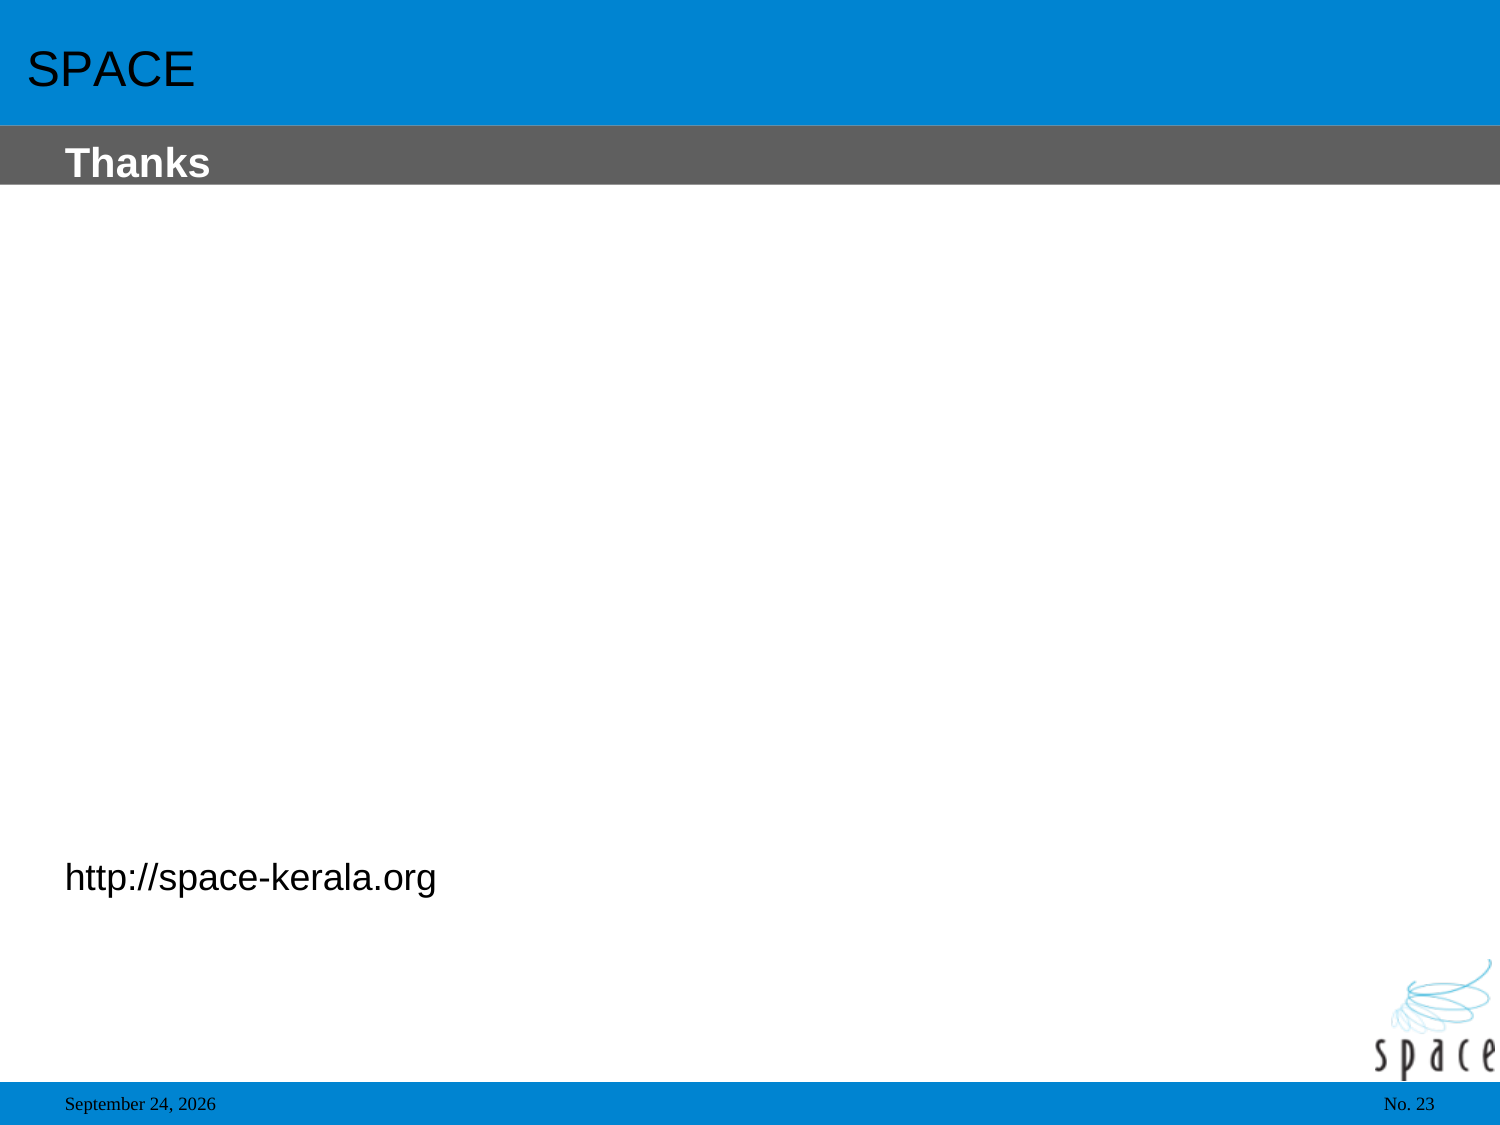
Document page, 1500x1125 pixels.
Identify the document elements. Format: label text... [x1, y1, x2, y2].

picture [1375, 959, 1495, 1081]
title Thanks [64, 139, 1436, 187]
list http://space-kerala.org [64, 856, 1436, 985]
